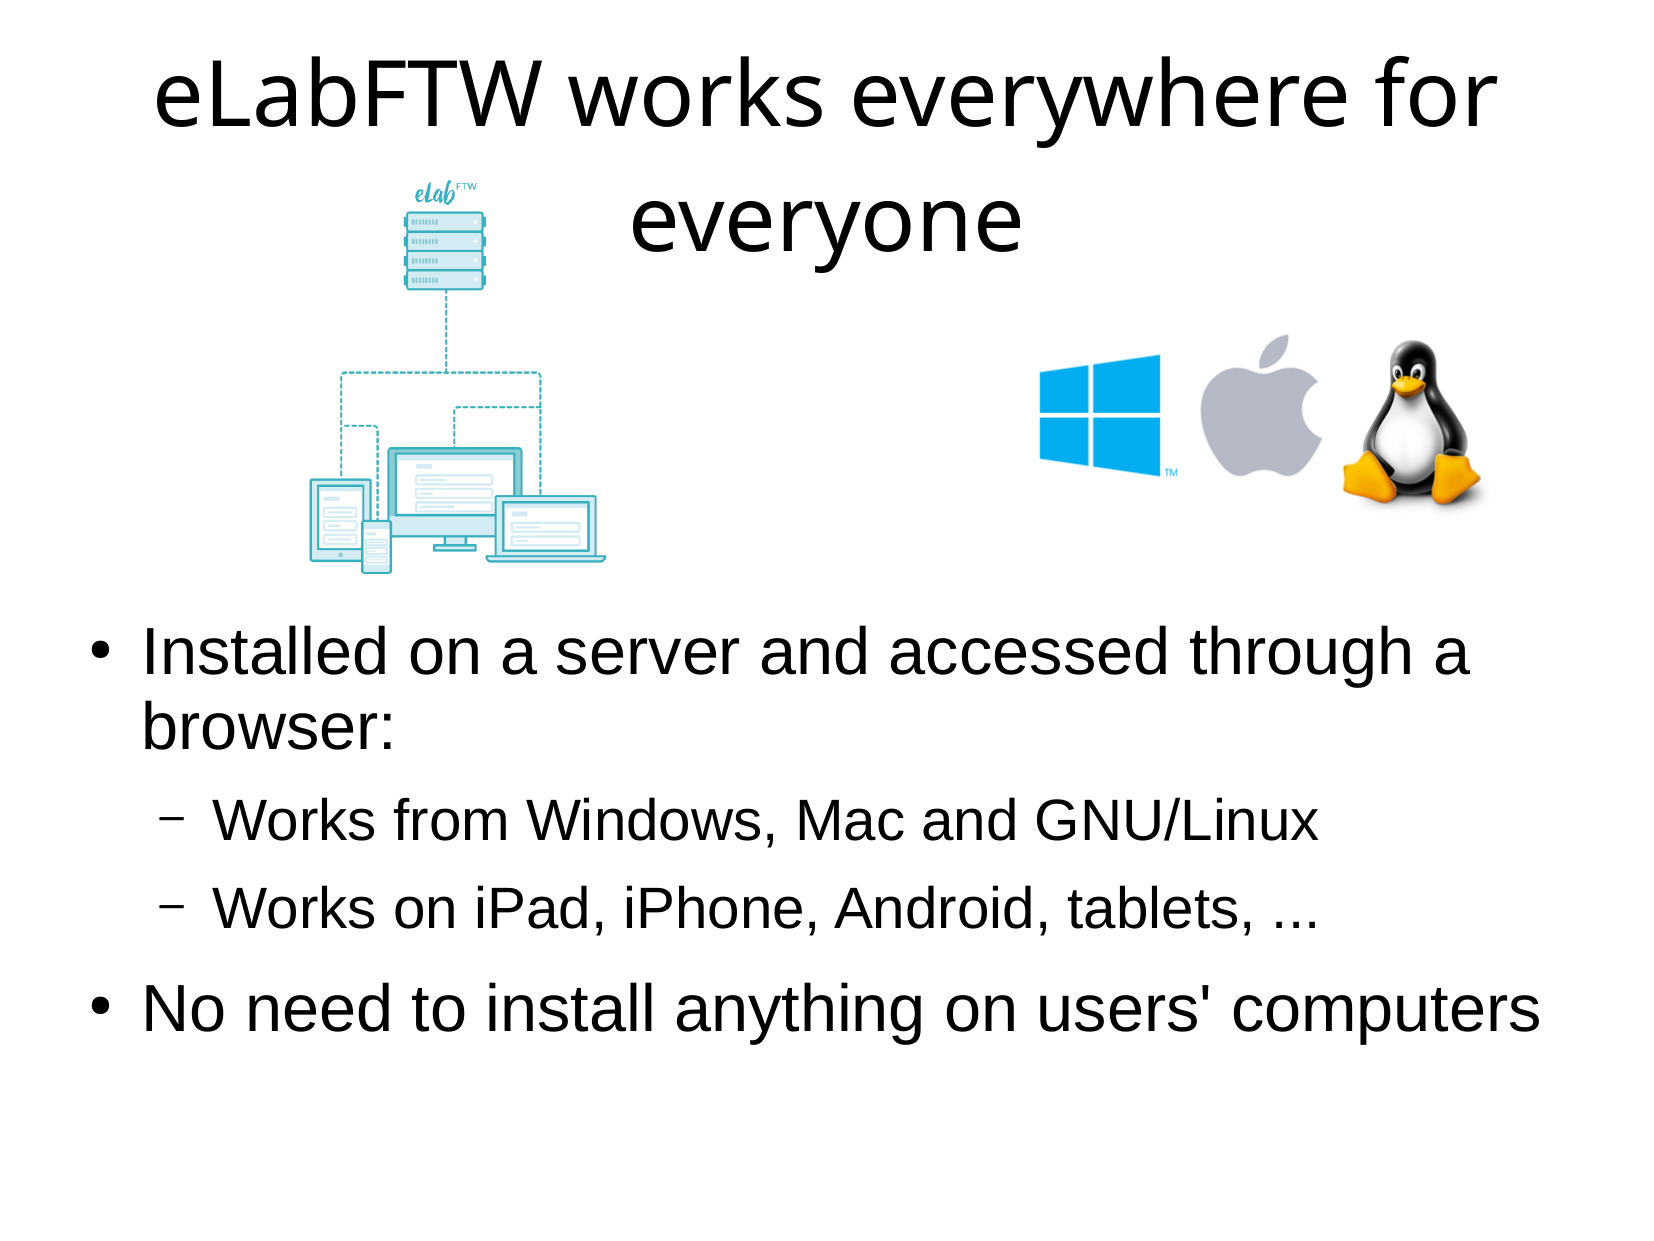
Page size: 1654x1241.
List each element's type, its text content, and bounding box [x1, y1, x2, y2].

picture [1027, 265, 1491, 567]
title eLabFTW works everywhere for everyone [82, 42, 1571, 264]
picture [283, 165, 612, 589]
list Installed on a server and accessed through a browser: Works from Windows, Mac and GNU/Linux Works on iPad, iPhone, Android, tablets, ... No need to install anything on users' computers [70, 614, 1560, 1241]
